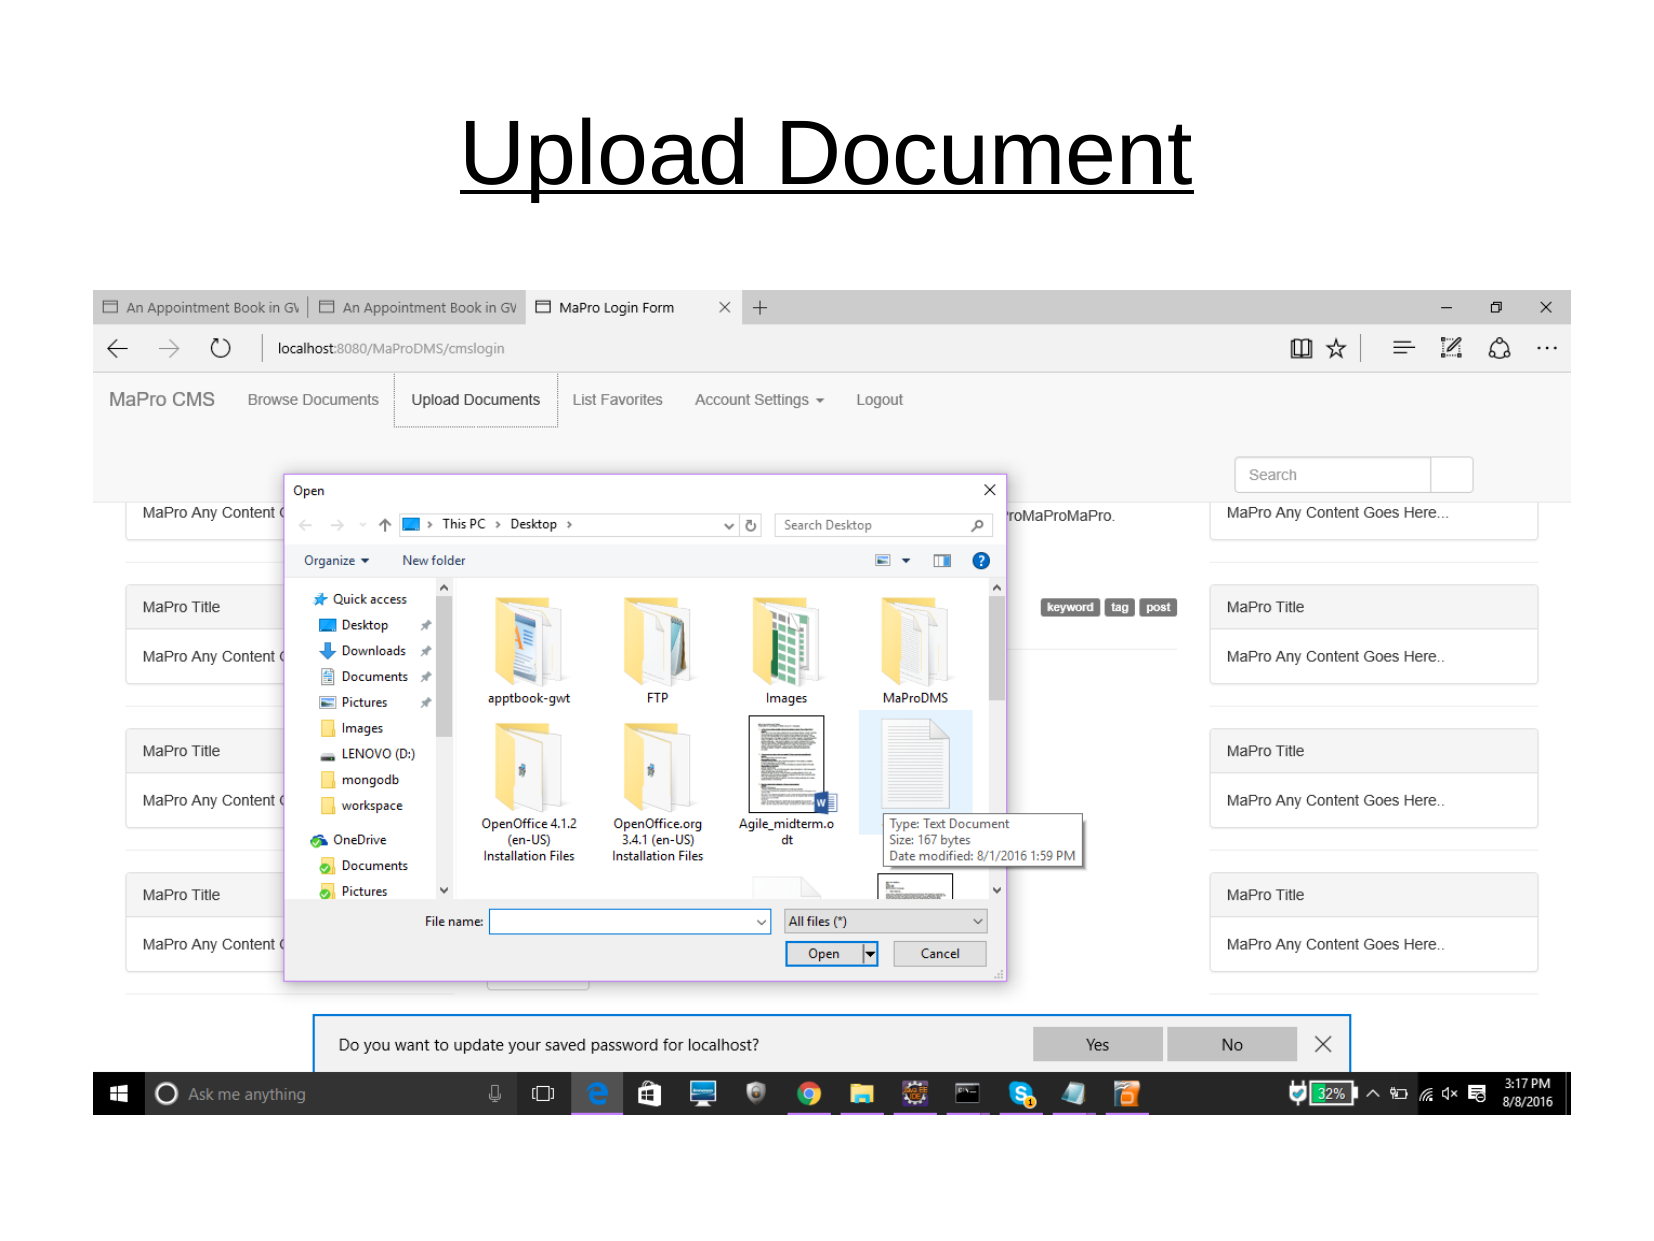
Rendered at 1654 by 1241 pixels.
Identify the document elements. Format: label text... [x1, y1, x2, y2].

picture [93, 290, 1571, 1115]
title Upload Document [82, 49, 1571, 257]
